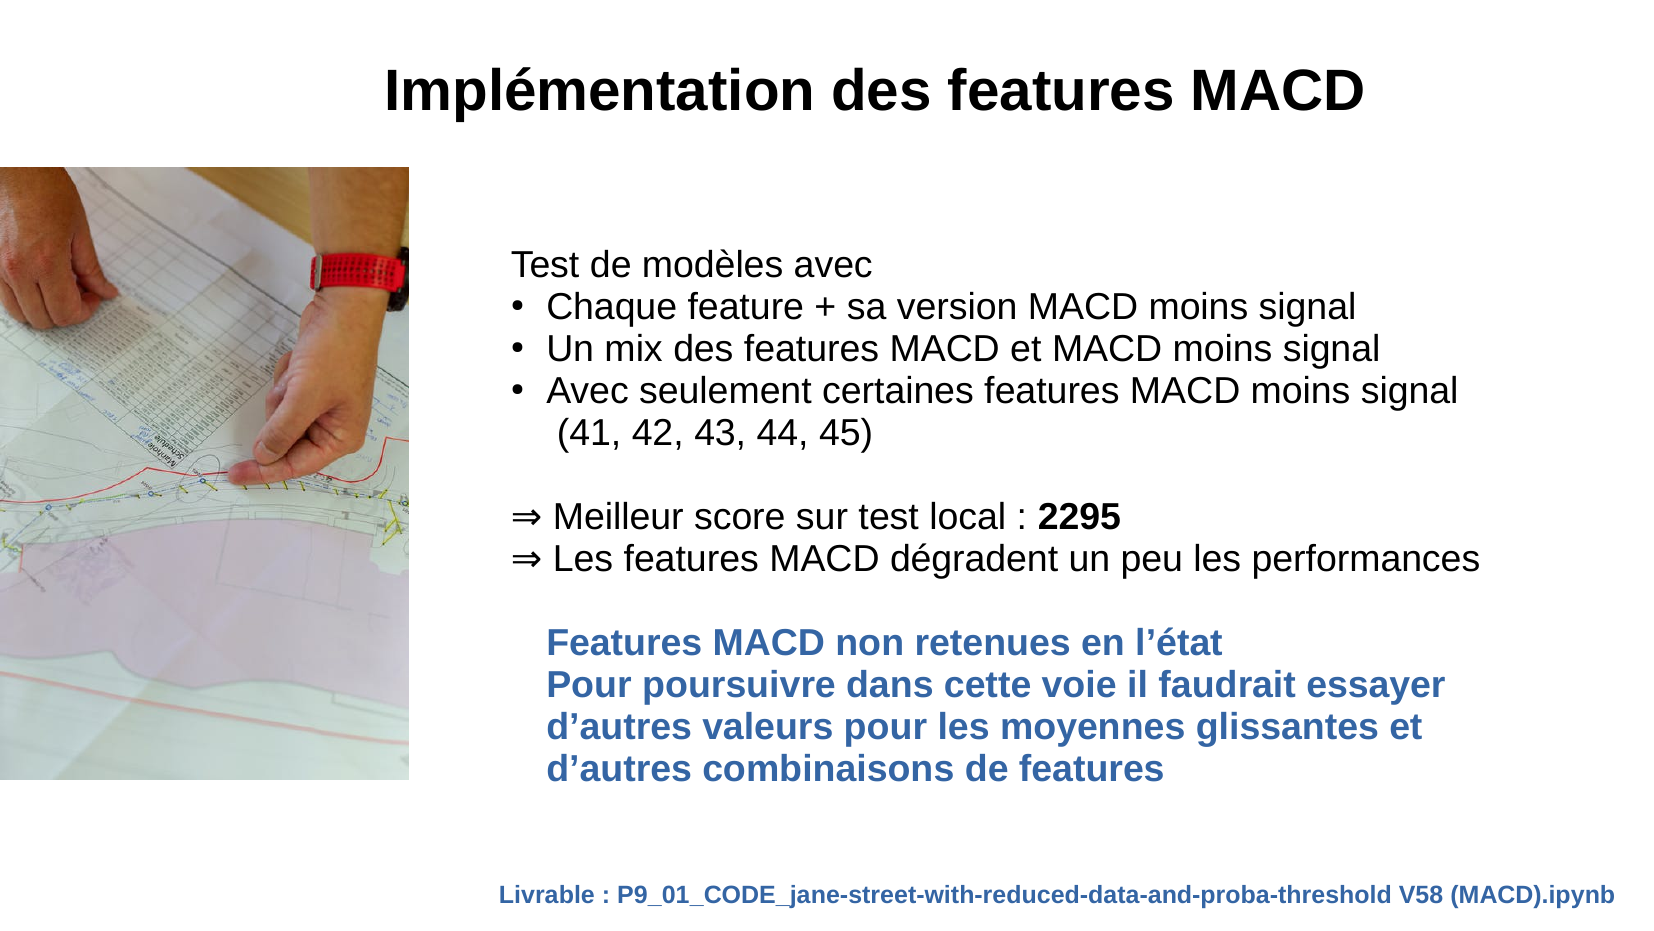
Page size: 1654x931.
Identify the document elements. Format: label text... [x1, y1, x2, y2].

text_box Implémentation des features MACD [369, 50, 1382, 130]
text_box Livrable : P9_01_CODE_jane-street-with-reduced-data-and-proba-threshold V58 (MACD).ipynb [484, 873, 1654, 931]
text_box Test de modèles avec Chaque feature + sa version MACD moins signal Un mix des features MACD et MACD moins signal Avec seulement certaines features MACD moins signal (41, 42, 43, 44, 45) ⇒ Meilleur score sur test local : 2295 ⇒ Les features MACD dégradent un peu les performances Features MACD non retenues en l’état Pour poursuivre dans cette voie il faudrait essayer d’autres valeurs pour les moyennes glissantes et d’autres combinaisons de features [460, 236, 1583, 797]
picture [0, 167, 409, 780]
